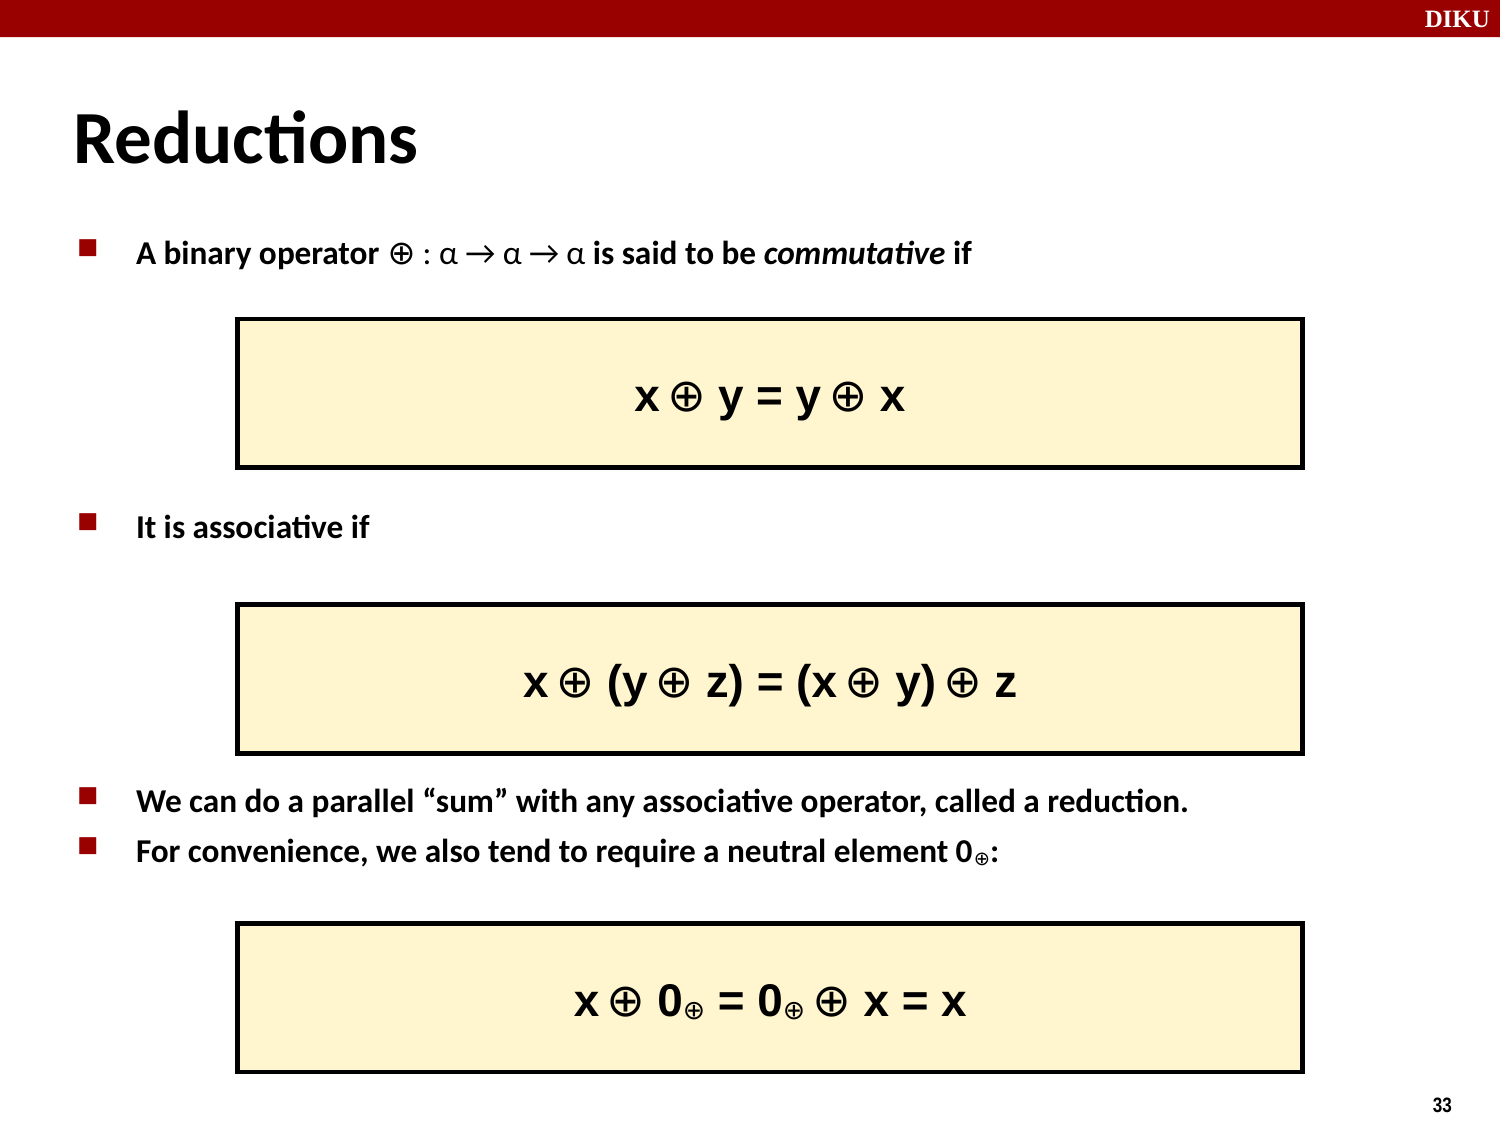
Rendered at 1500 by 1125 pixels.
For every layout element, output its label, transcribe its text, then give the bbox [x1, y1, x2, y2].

text_box Reductions [58, 71, 1304, 197]
text_box A binary operator ⊕ : α → α → α is said to be commutative if It is associative if We can do a parallel “sum” with any associative operator, called a reduction. For convenience, we also tend to require a neutral element 0⊕: [65, 223, 1361, 1039]
text_box x ⊕ 0⊕ = 0⊕ ⊕ x = x [237, 923, 1303, 1073]
text_box x ⊕ y = y ⊕ x [237, 319, 1303, 468]
text_box x ⊕ (y ⊕ z) = (x ⊕ y) ⊕ z [237, 604, 1303, 754]
